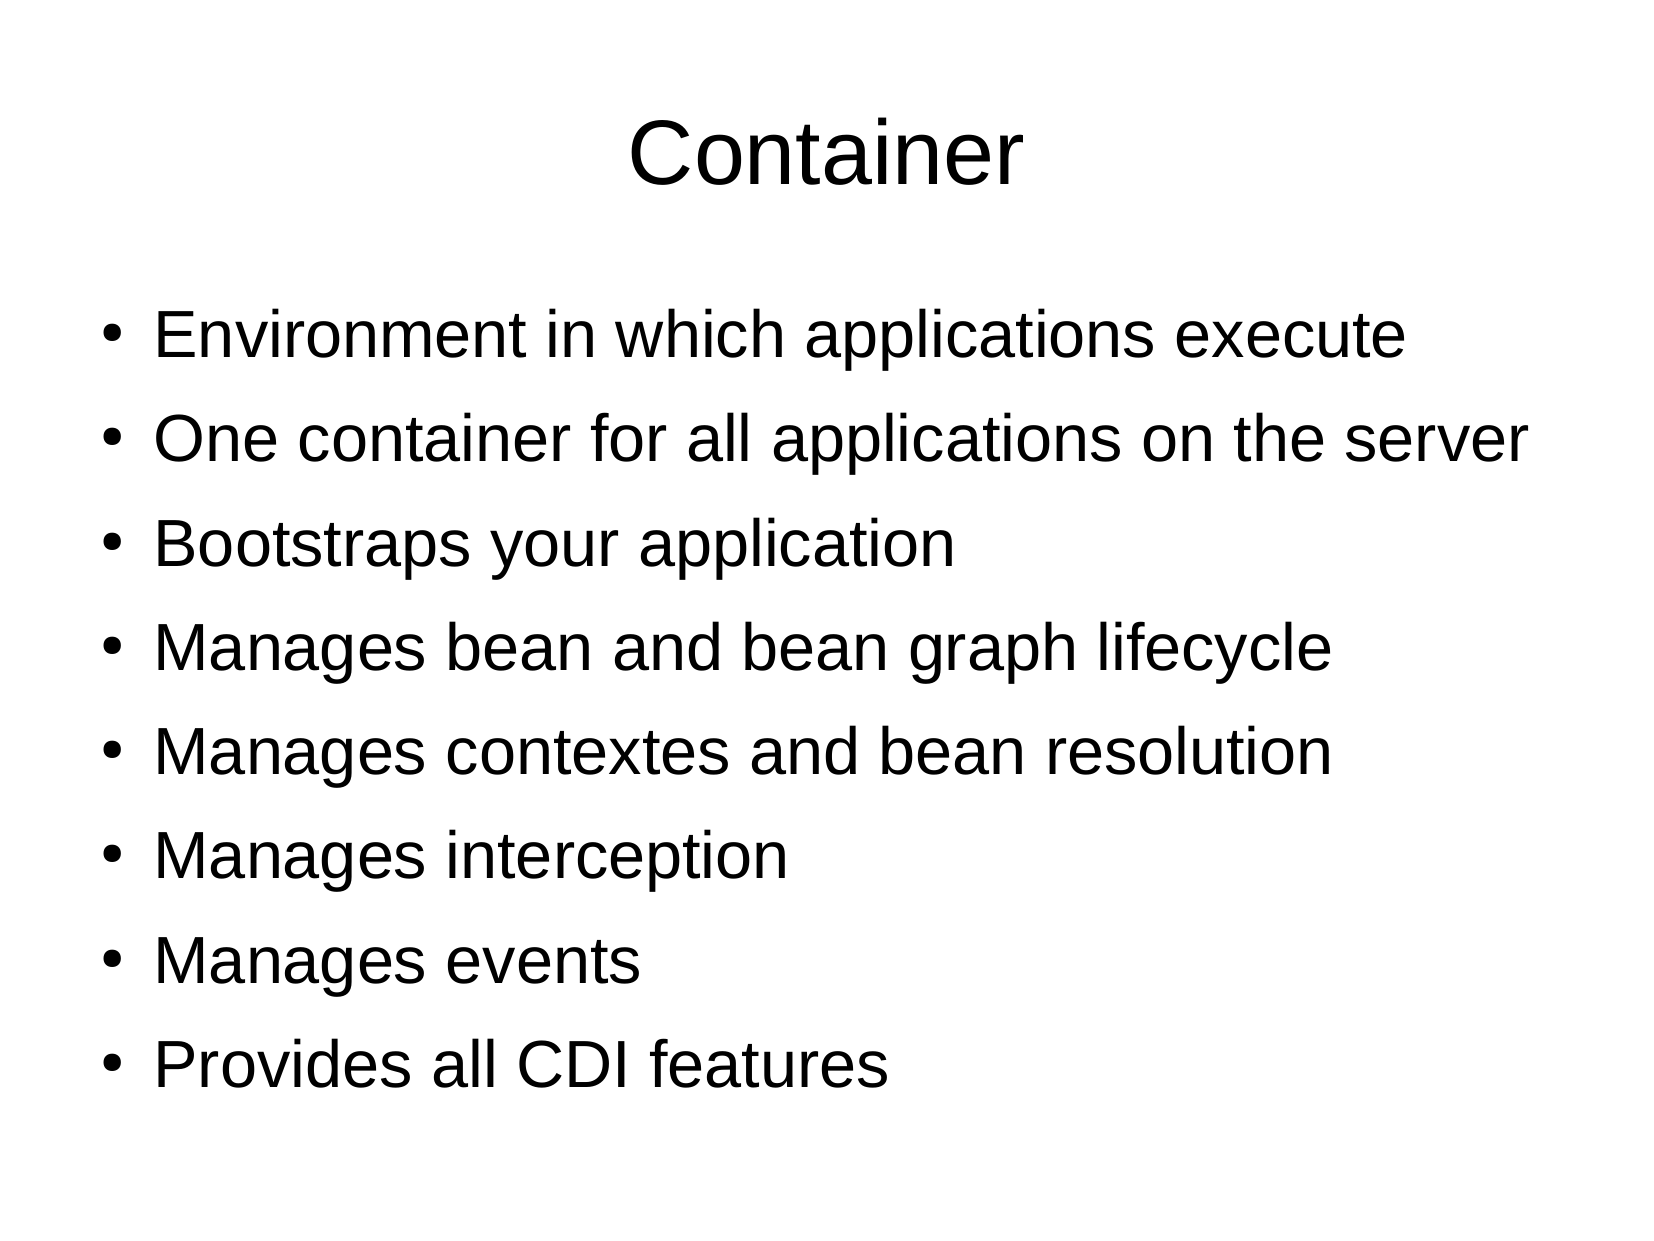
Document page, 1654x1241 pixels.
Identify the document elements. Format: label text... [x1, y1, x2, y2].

title Container [82, 49, 1571, 257]
list Environment in which applications execute One container for all applications on the server Bootstraps your application Manages bean and bean graph lifecycle Manages contextes and bean resolution Manages interception Manages events Provides all CDI features [82, 290, 1571, 1109]
